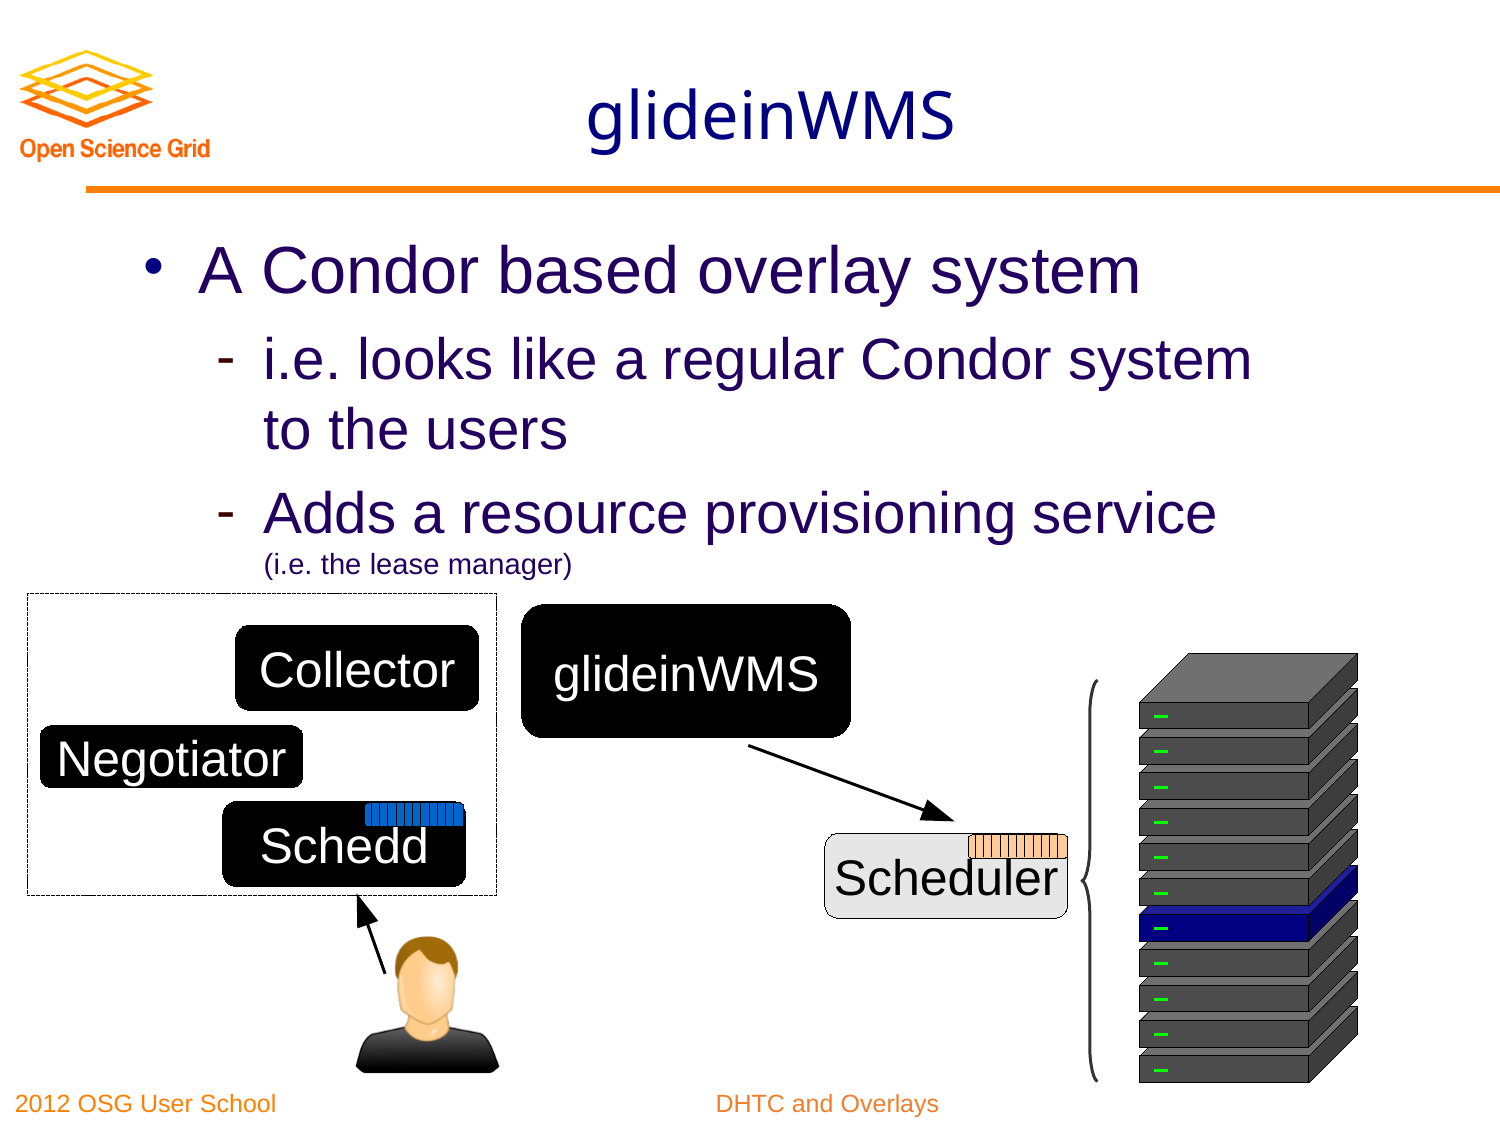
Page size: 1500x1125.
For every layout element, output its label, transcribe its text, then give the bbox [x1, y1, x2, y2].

text_box [1139, 829, 1358, 906]
picture [0, 27, 201, 179]
text_box [1139, 653, 1358, 729]
text_box [364, 802, 464, 827]
text_box glideinWMS [521, 604, 851, 738]
text_box [1139, 723, 1358, 800]
text_box Negotiator [40, 725, 303, 788]
text_box [1139, 1006, 1358, 1083]
text_box Schedd [222, 801, 466, 887]
text_box [1139, 759, 1358, 836]
text_box [1139, 971, 1358, 1048]
text_box [1139, 936, 1358, 1012]
list A Condor based overlay system i.e. looks like a regular Condor system to the users Adds a resource provisioning service (i.e. the lease manager) [127, 218, 1403, 962]
text_box [968, 834, 1068, 859]
text_box Schedd [380, 839, 393, 860]
picture [352, 926, 503, 1077]
text_box Scheduler [954, 871, 967, 892]
text_box [1139, 900, 1358, 977]
text_box [1139, 865, 1358, 942]
title glideinWMS [201, 18, 1342, 207]
text_box Schedd [408, 839, 421, 860]
text_box Collector [235, 625, 479, 711]
text_box [1139, 688, 1358, 765]
text_box Scheduler [824, 833, 1068, 919]
text_box [1139, 794, 1358, 871]
